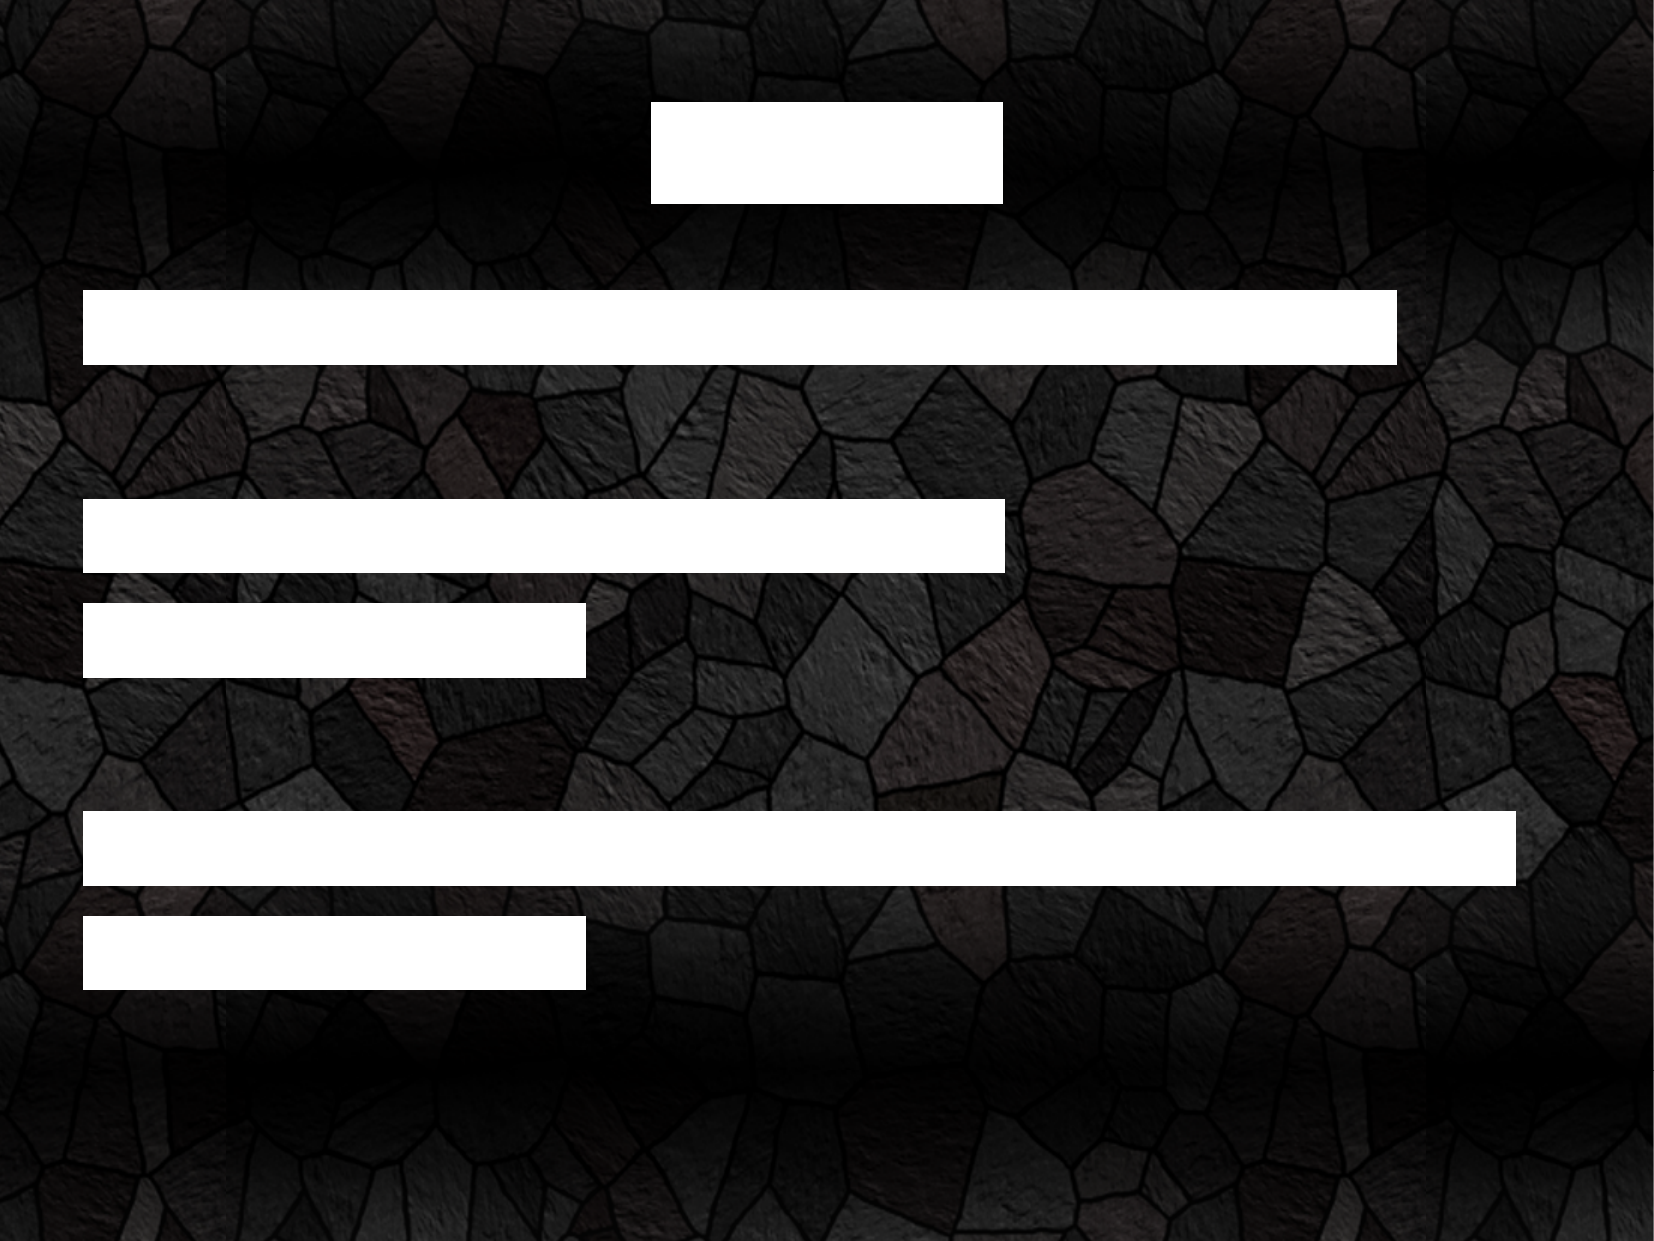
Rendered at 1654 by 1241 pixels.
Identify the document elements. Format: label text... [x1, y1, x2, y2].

list from metahumans.models import SuperHero for sh in SuperHero.object.all(): print(sh.name) for sh in SuperHero.object.exclude(active=True): print(sh.name) [82, 290, 1571, 1010]
picture [0, 0, 1654, 1241]
title Solución [82, 49, 1571, 257]
